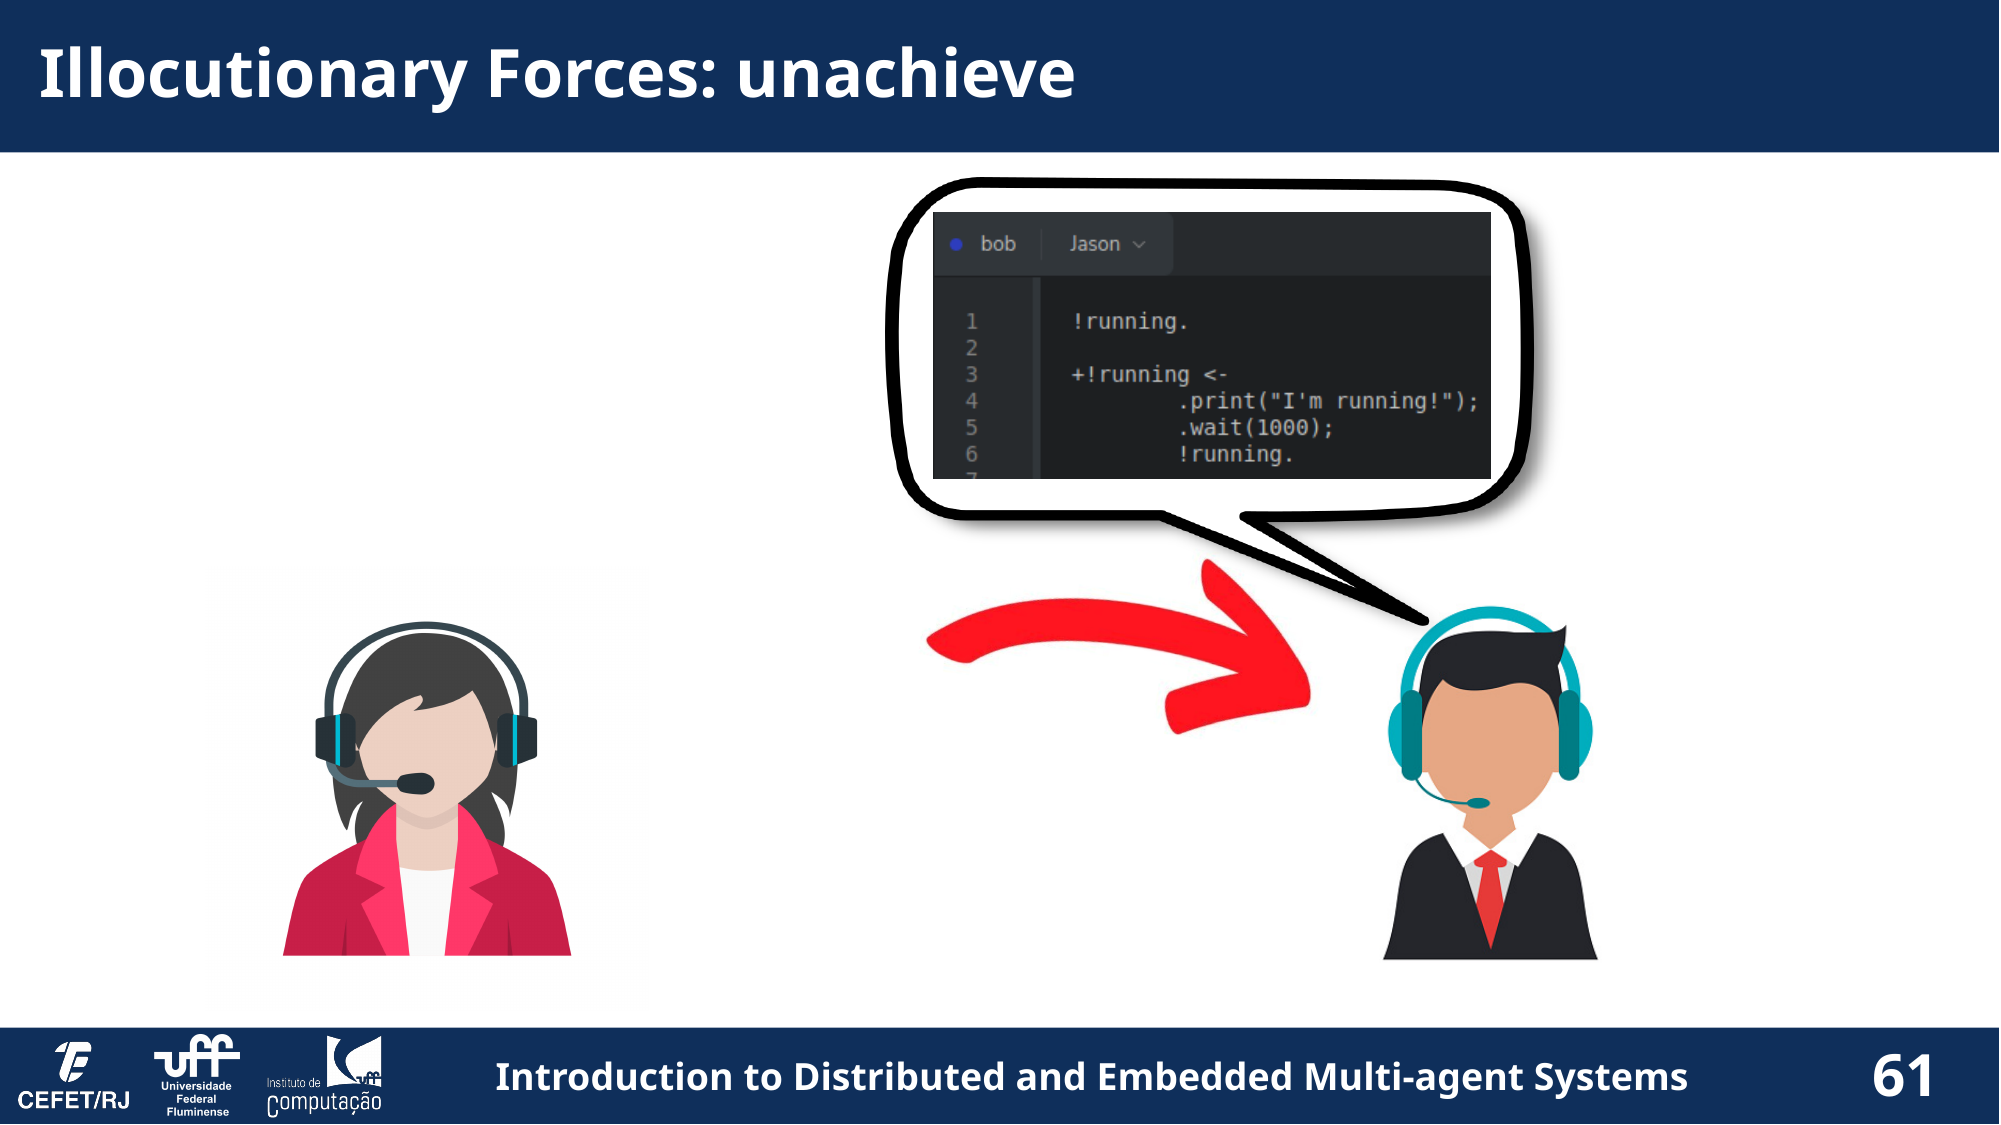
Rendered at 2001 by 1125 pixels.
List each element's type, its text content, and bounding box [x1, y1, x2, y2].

picture [885, 177, 1713, 1005]
picture [265, 1033, 383, 1118]
text_box Illocutionary Forces: unachieve [25, 23, 1999, 119]
picture [153, 1033, 241, 1121]
picture [205, 566, 649, 1011]
picture [18, 1021, 129, 1125]
